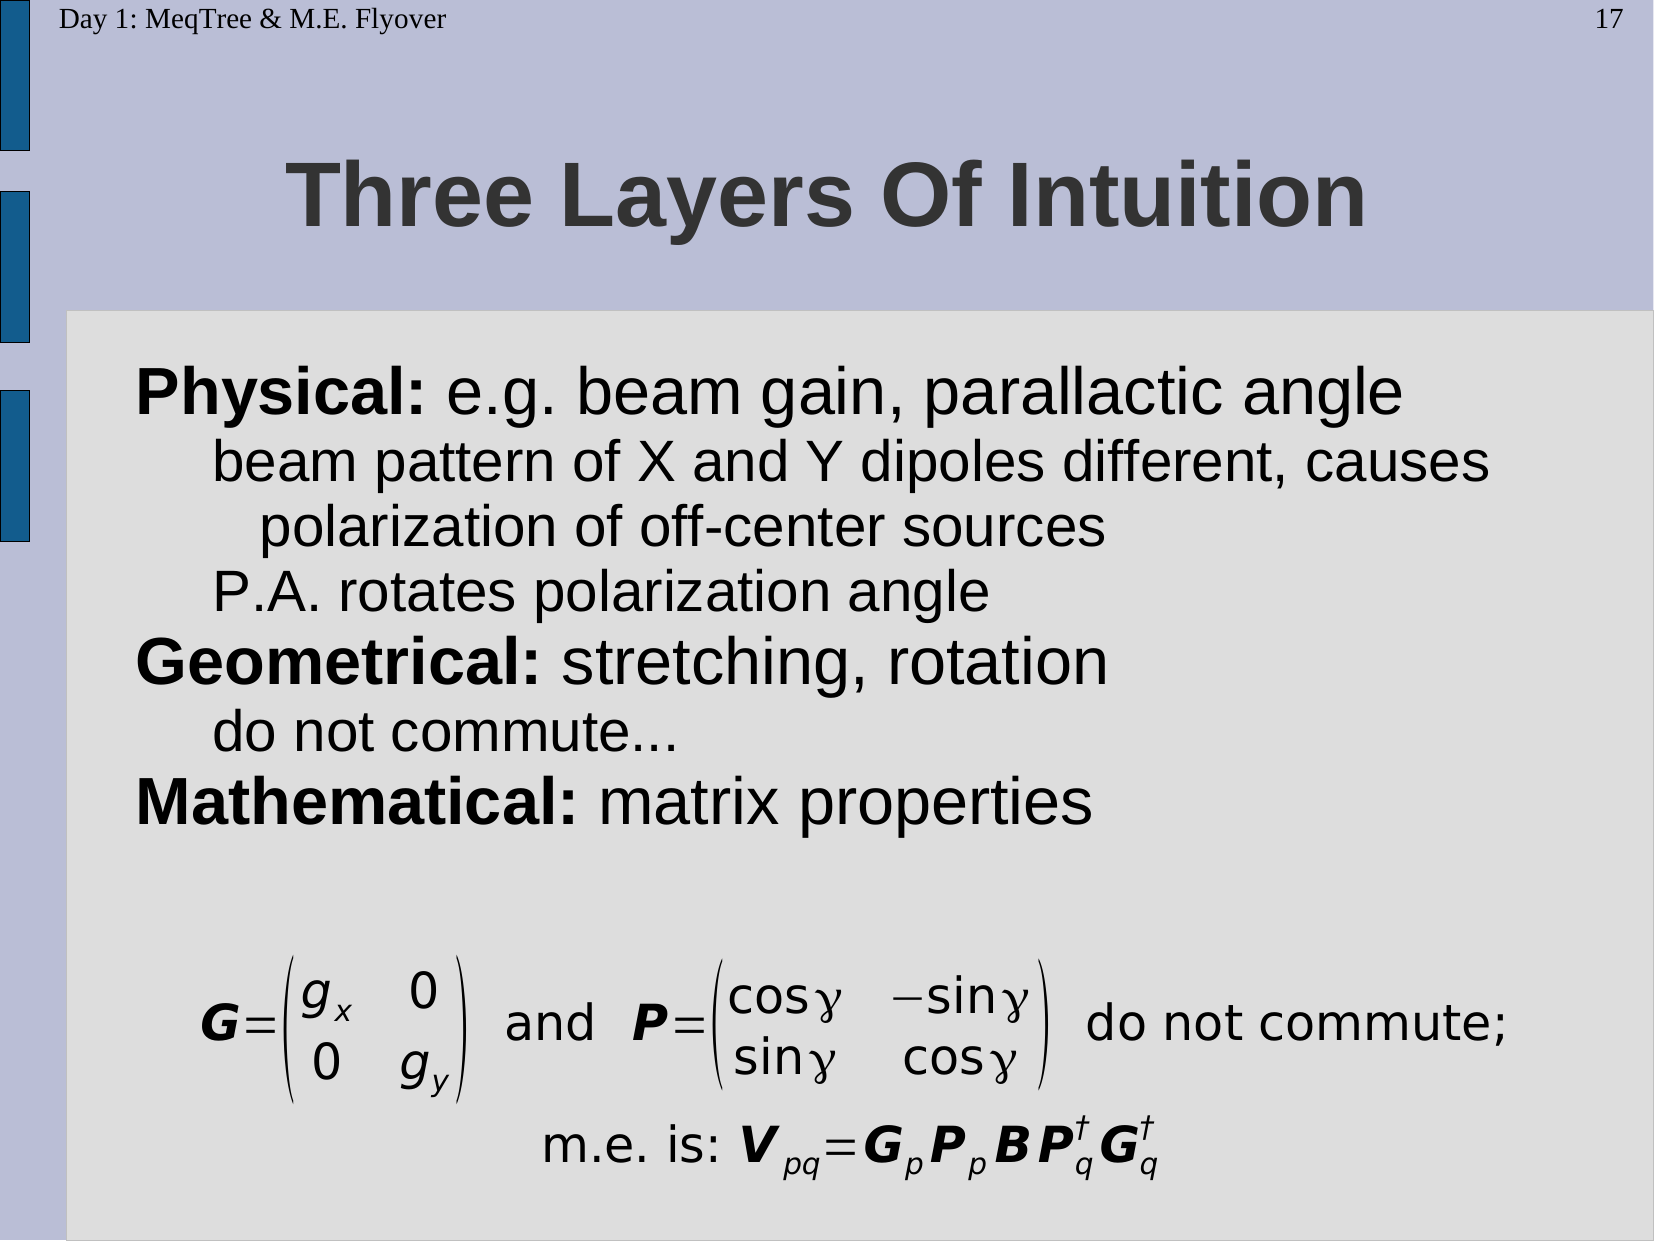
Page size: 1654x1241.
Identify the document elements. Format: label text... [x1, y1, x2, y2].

list Physical: e.g. beam gain, parallactic angle beam pattern of X and Y dipoles different, causes polarization of off-center sources P.A. rotates polarization angle Geometrical: stretching, rotation do not commute... Mathematical: matrix properties [118, 354, 1531, 975]
title Three Layers Of Intuition [121, 91, 1534, 299]
chart [194, 951, 1506, 1182]
